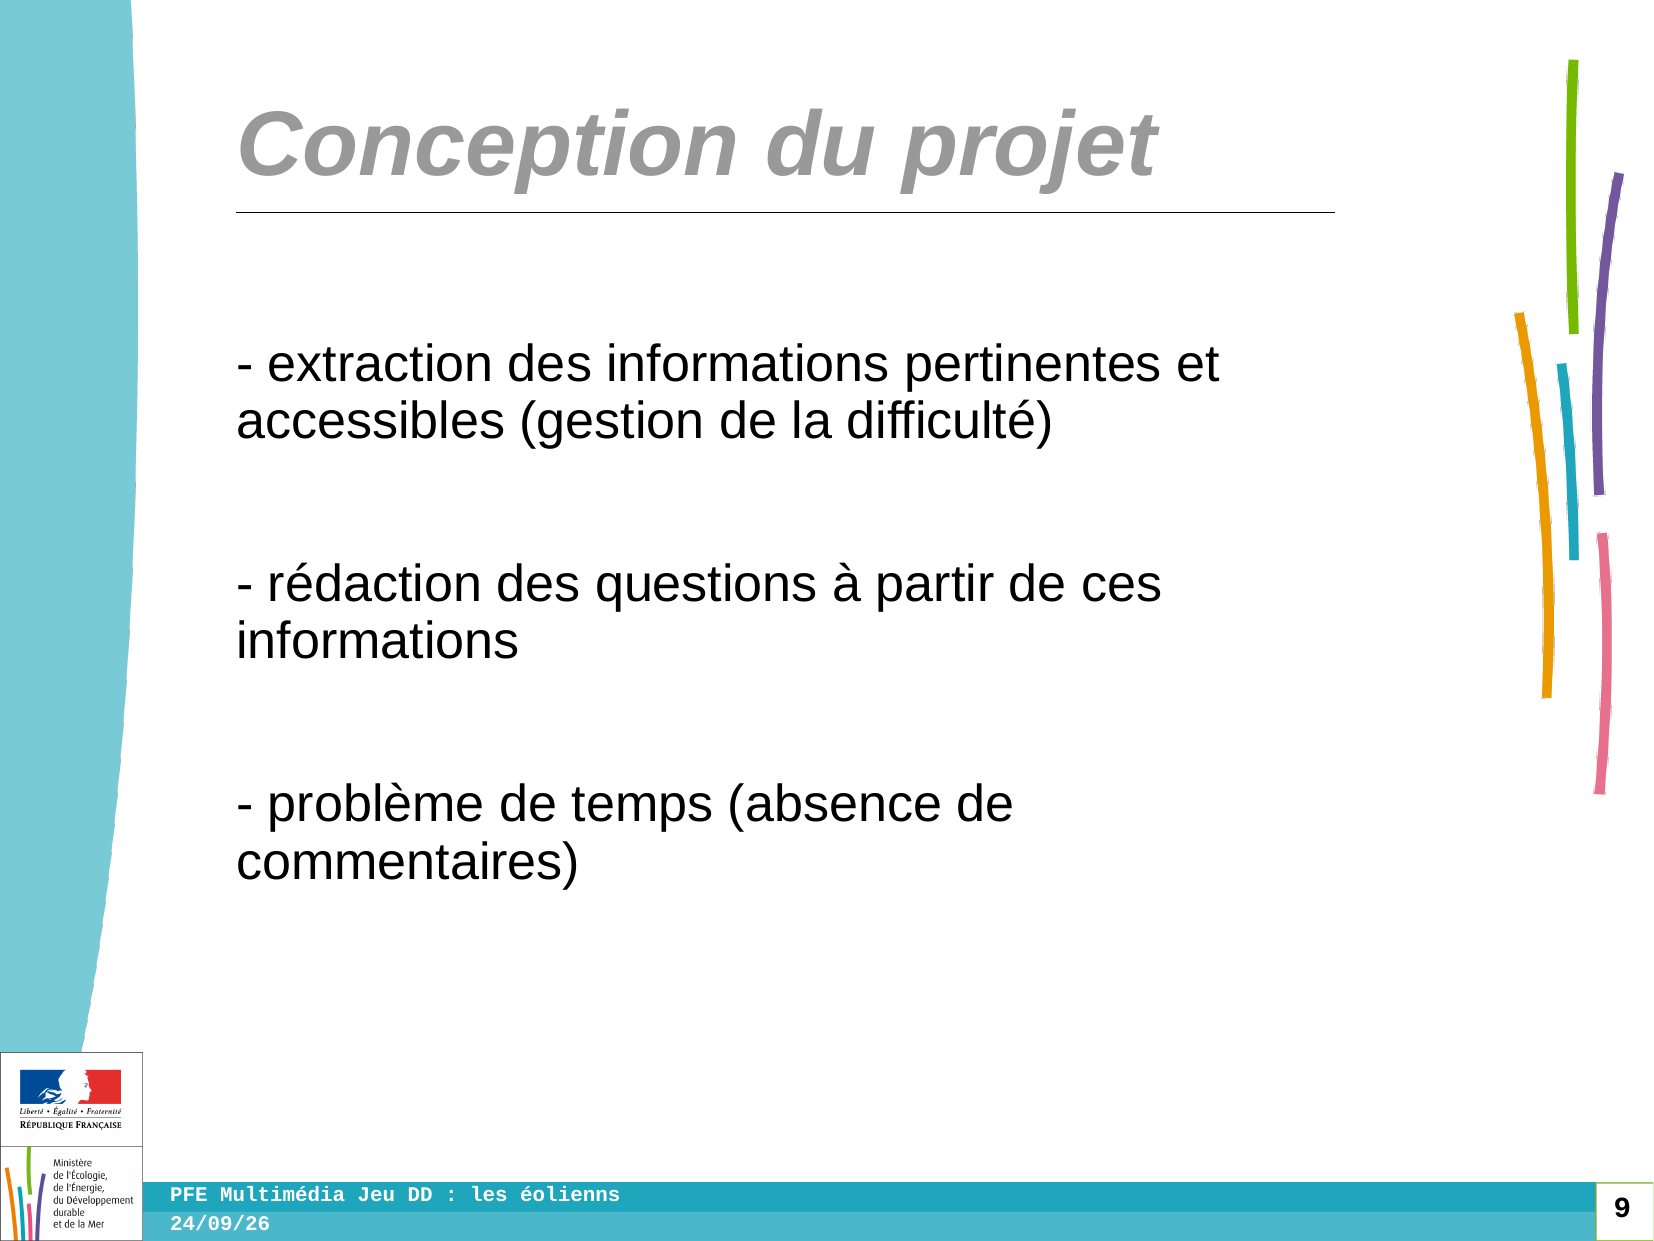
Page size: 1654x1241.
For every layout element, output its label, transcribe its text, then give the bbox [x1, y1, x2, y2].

title Conception du projet [236, 69, 1447, 218]
list - extraction des informations pertinentes et accessibles (gestion de la difficulté) - rédaction des questions à partir de ces informations - problème de temps (absence de commentaires) [236, 236, 1359, 1004]
picture [0, 0, 1654, 1241]
